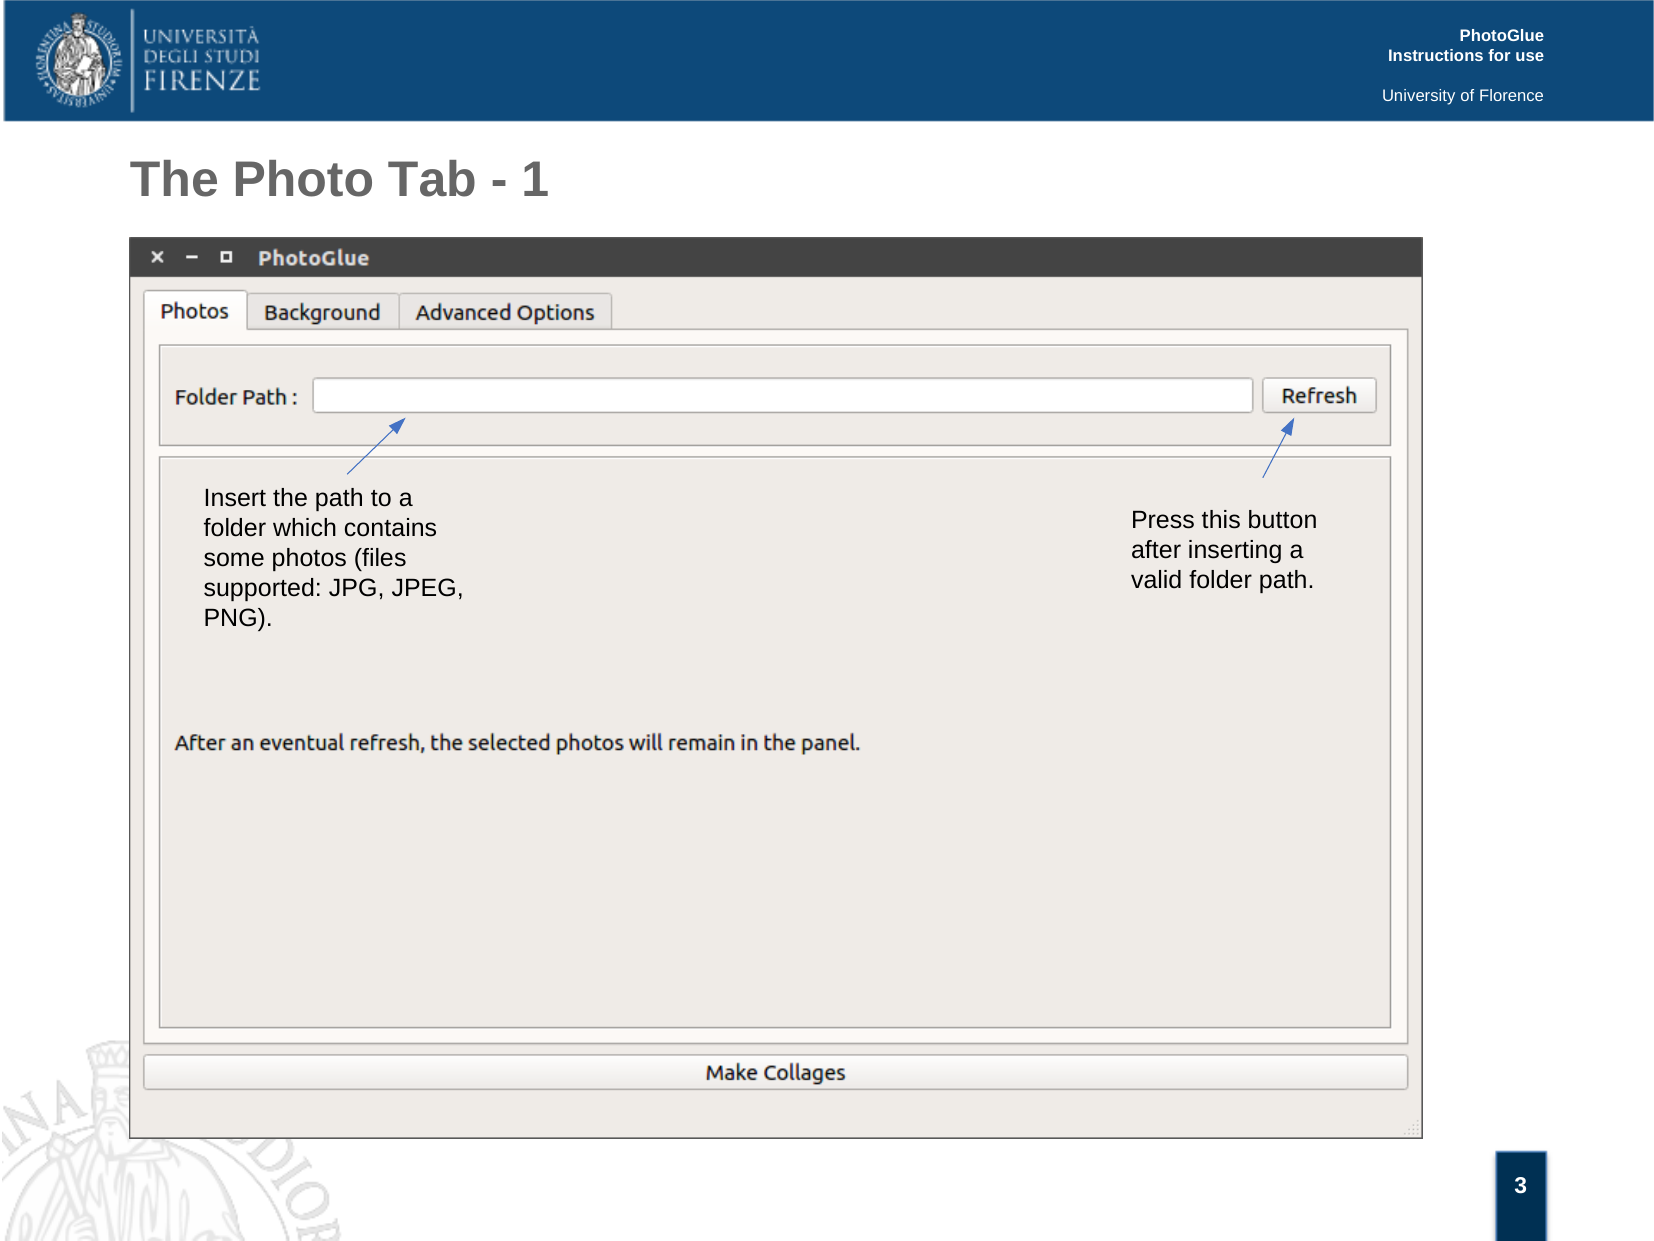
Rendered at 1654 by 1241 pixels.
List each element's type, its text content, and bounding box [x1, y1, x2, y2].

text_box The Photo Tab - 1 [129, 101, 993, 222]
text_box Press this button after inserting a valid folder path. [1116, 495, 1356, 602]
text_box Insert the path to a folder which contains some photos (files supported: JPG, JPEG, PNG). [188, 474, 485, 685]
text_box PhotoGlue Instructions for use University of Florence [685, 24, 1548, 102]
text_box 3 [1505, 1160, 1536, 1208]
picture [2, 0, 1654, 1241]
